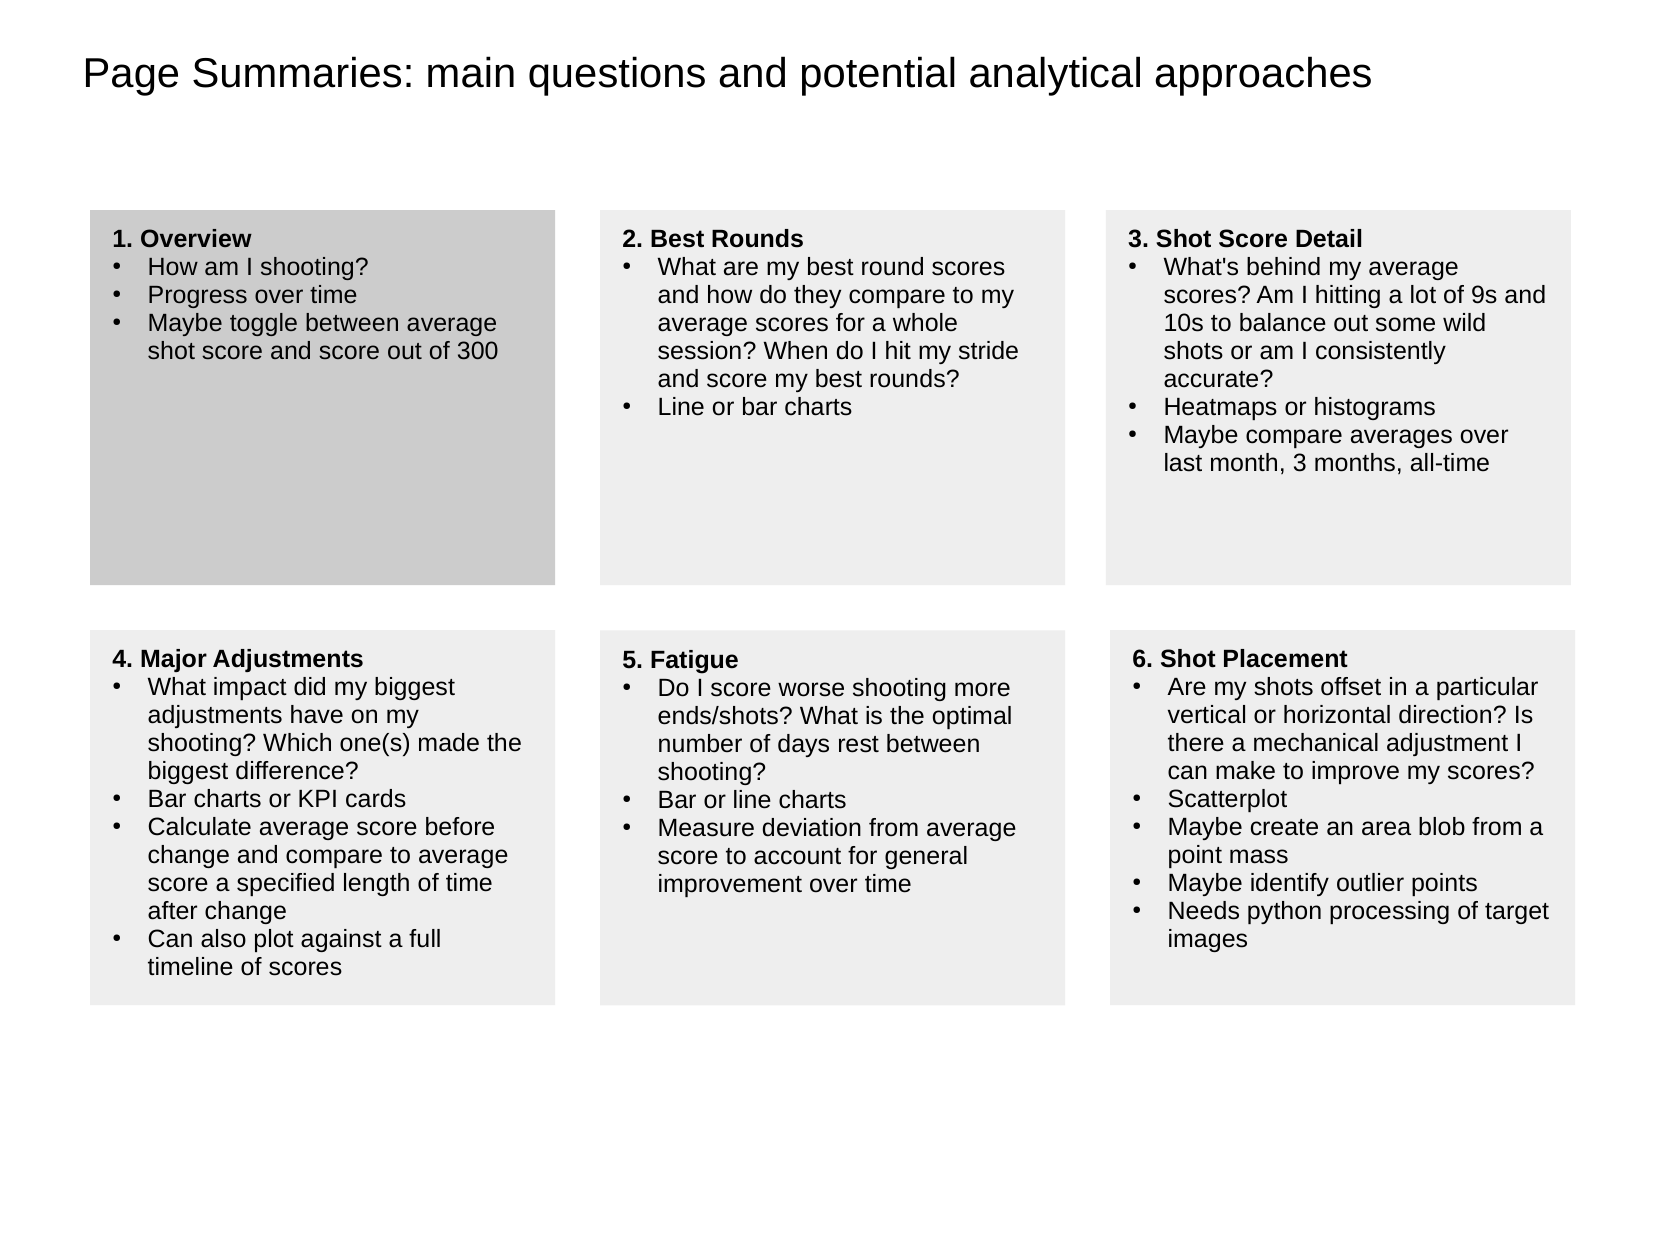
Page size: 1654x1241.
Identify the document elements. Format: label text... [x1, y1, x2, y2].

text_box 3. Shot Score Detail What's behind my average scores? Am I hitting a lot of 9s and 10s to balance out some wild shots or am I consistently accurate? Heatmaps or histograms Maybe compare averages over last month, 3 months, all-time [1105, 210, 1571, 586]
text_box 2. Best Rounds What are my best round scores and how do they compare to my average scores for a whole session? When do I hit my stride and score my best rounds? Line or bar charts [600, 210, 1066, 586]
text_box 1. Overview How am I shooting? Progress over time Maybe toggle between average shot score and score out of 300 [90, 210, 556, 586]
text_box 5. Fatigue Do I score worse shooting more ends/shots? What is the optimal number of days rest between shooting? Bar or line charts Measure deviation from average score to account for general improvement over time [600, 630, 1066, 1006]
title Page Summaries: main questions and potential analytical approaches [82, 49, 1571, 257]
text_box 4. Major Adjustments What impact did my biggest adjustments have on my shooting? Which one(s) made the biggest difference? Bar charts or KPI cards Calculate average score before change and compare to average score a specified length of time after change Can also plot against a full timeline of scores [90, 630, 556, 1006]
text_box 6. Shot Placement Are my shots offset in a particular vertical or horizontal direction? Is there a mechanical adjustment I can make to improve my scores? Scatterplot Maybe create an area blob from a point mass Maybe identify outlier points Needs python processing of target images [1110, 630, 1576, 1006]
